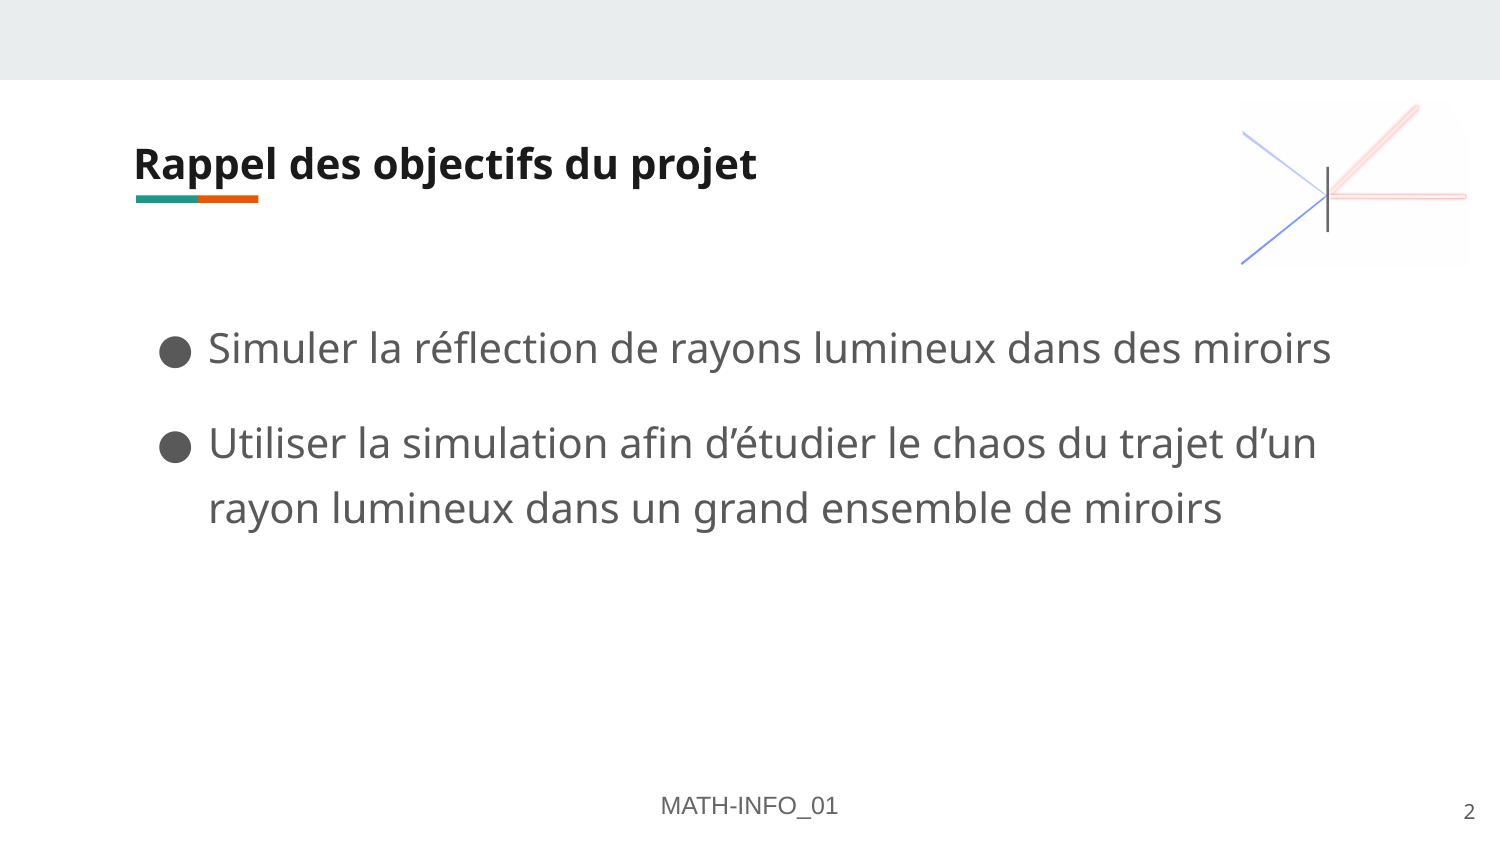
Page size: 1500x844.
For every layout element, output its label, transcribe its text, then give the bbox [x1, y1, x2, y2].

picture [1240, 100, 1469, 266]
text_box MATH-INFO_01 [645, 783, 855, 827]
title Rappel des objectifs du projet [118, 118, 1240, 207]
list Simuler la réflection de rayons lumineux dans des miroirs Utiliser la simulation afin d’étudier le chaos du trajet d’un rayon lumineux dans un grand ensemble de miroirs [118, 295, 1380, 667]
